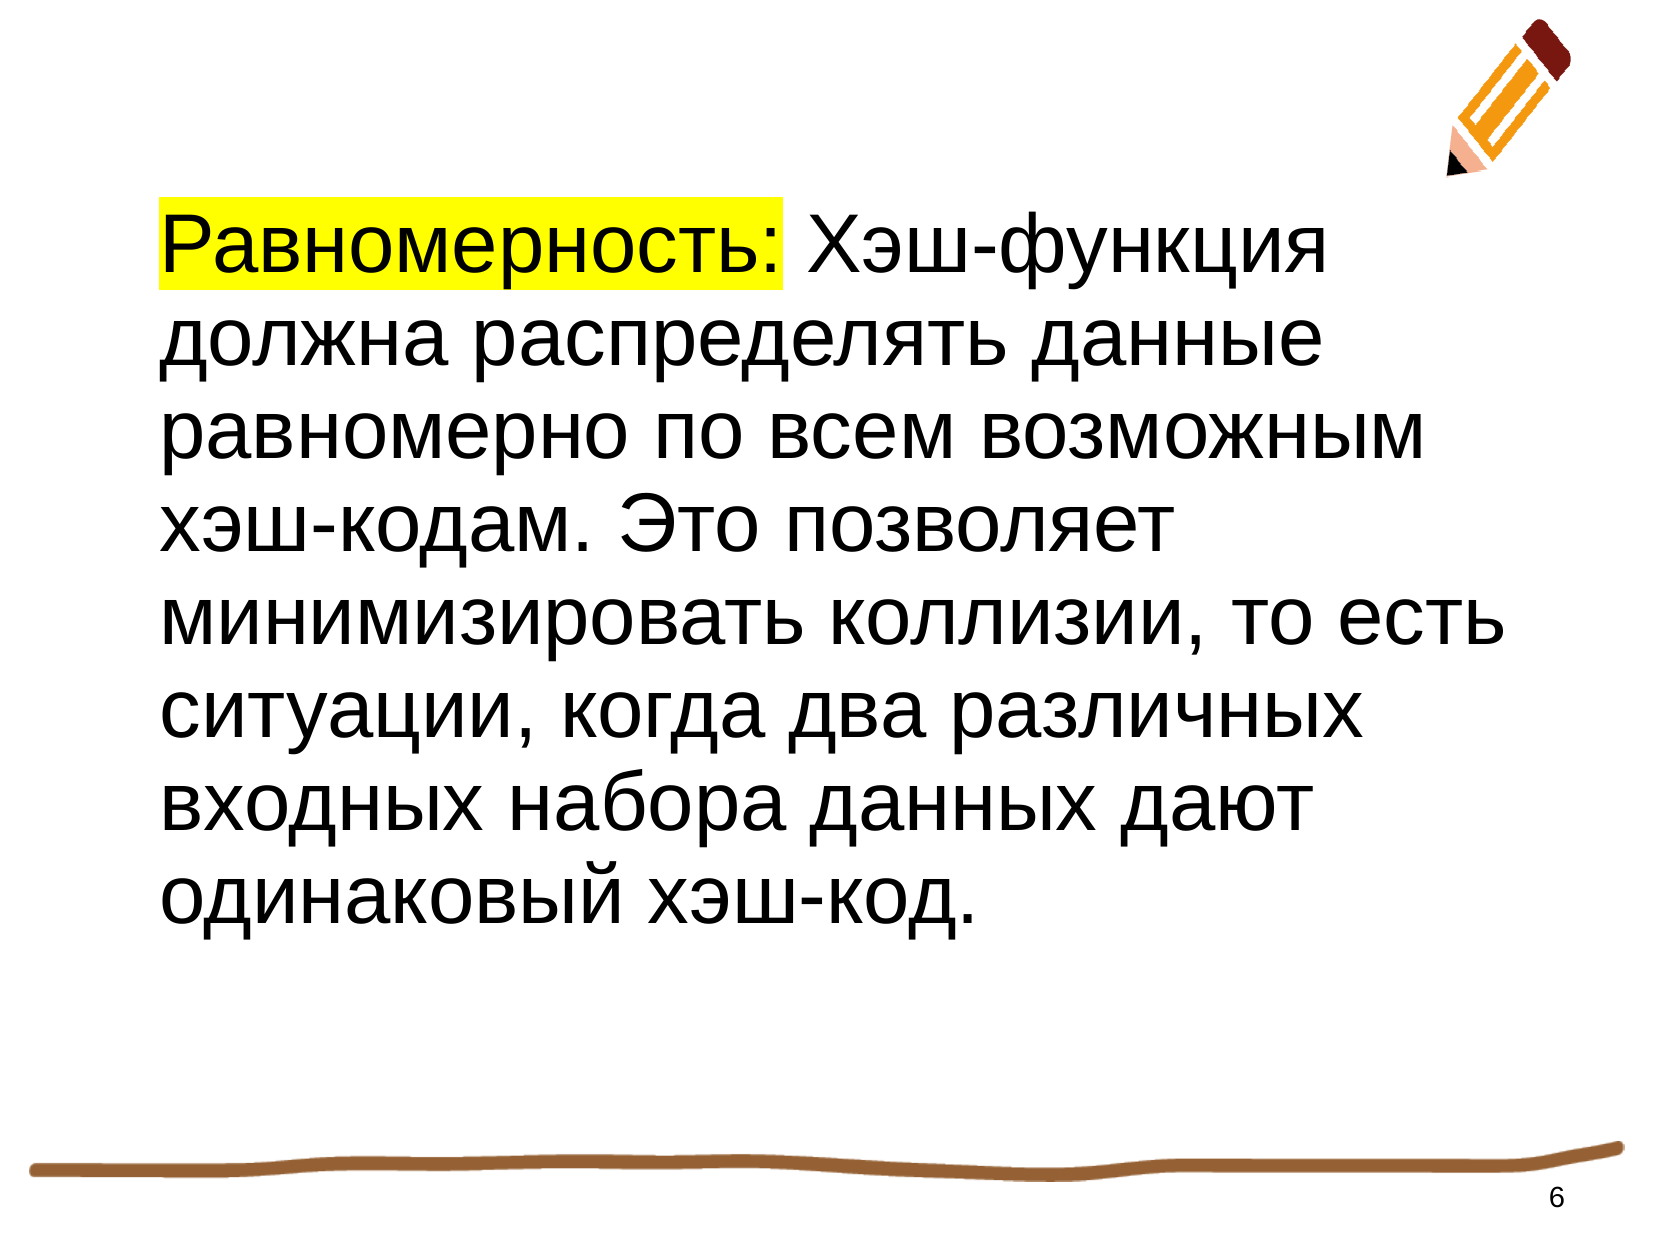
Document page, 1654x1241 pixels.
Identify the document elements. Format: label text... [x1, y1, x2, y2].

picture [29, 1141, 1625, 1182]
list Равномерность: Хэш-функция должна распределять данные равномерно по всем возможным хэш-кодам. Это позволяет минимизировать коллизии, то есть ситуации, когда два различных входных набора данных дают одинаковый хэш-код. [88, 196, 1536, 1063]
picture [1446, 19, 1571, 178]
